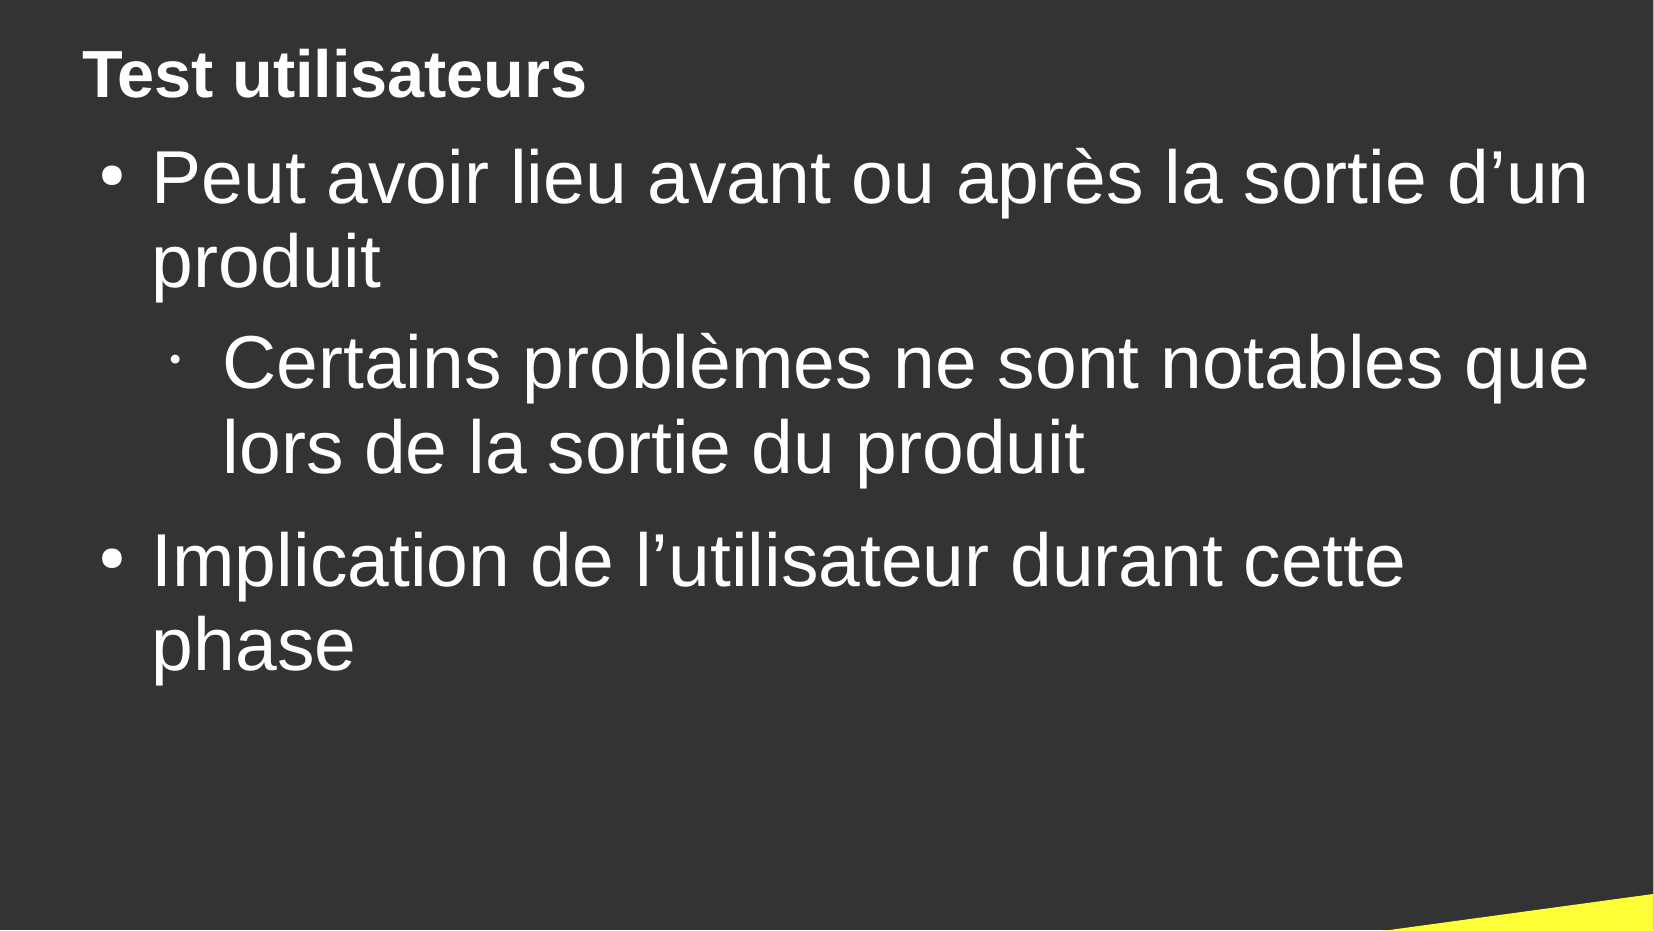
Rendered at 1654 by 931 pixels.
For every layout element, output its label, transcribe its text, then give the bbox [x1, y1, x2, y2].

list Peut avoir lieu avant ou après la sortie d’un produit Certains problèmes ne sont notables que lors de la sortie du produit Implication de l’utilisateur durant cette phase [80, 135, 1620, 804]
text_box [1382, 893, 1654, 931]
title Test utilisateurs [82, 37, 1571, 114]
